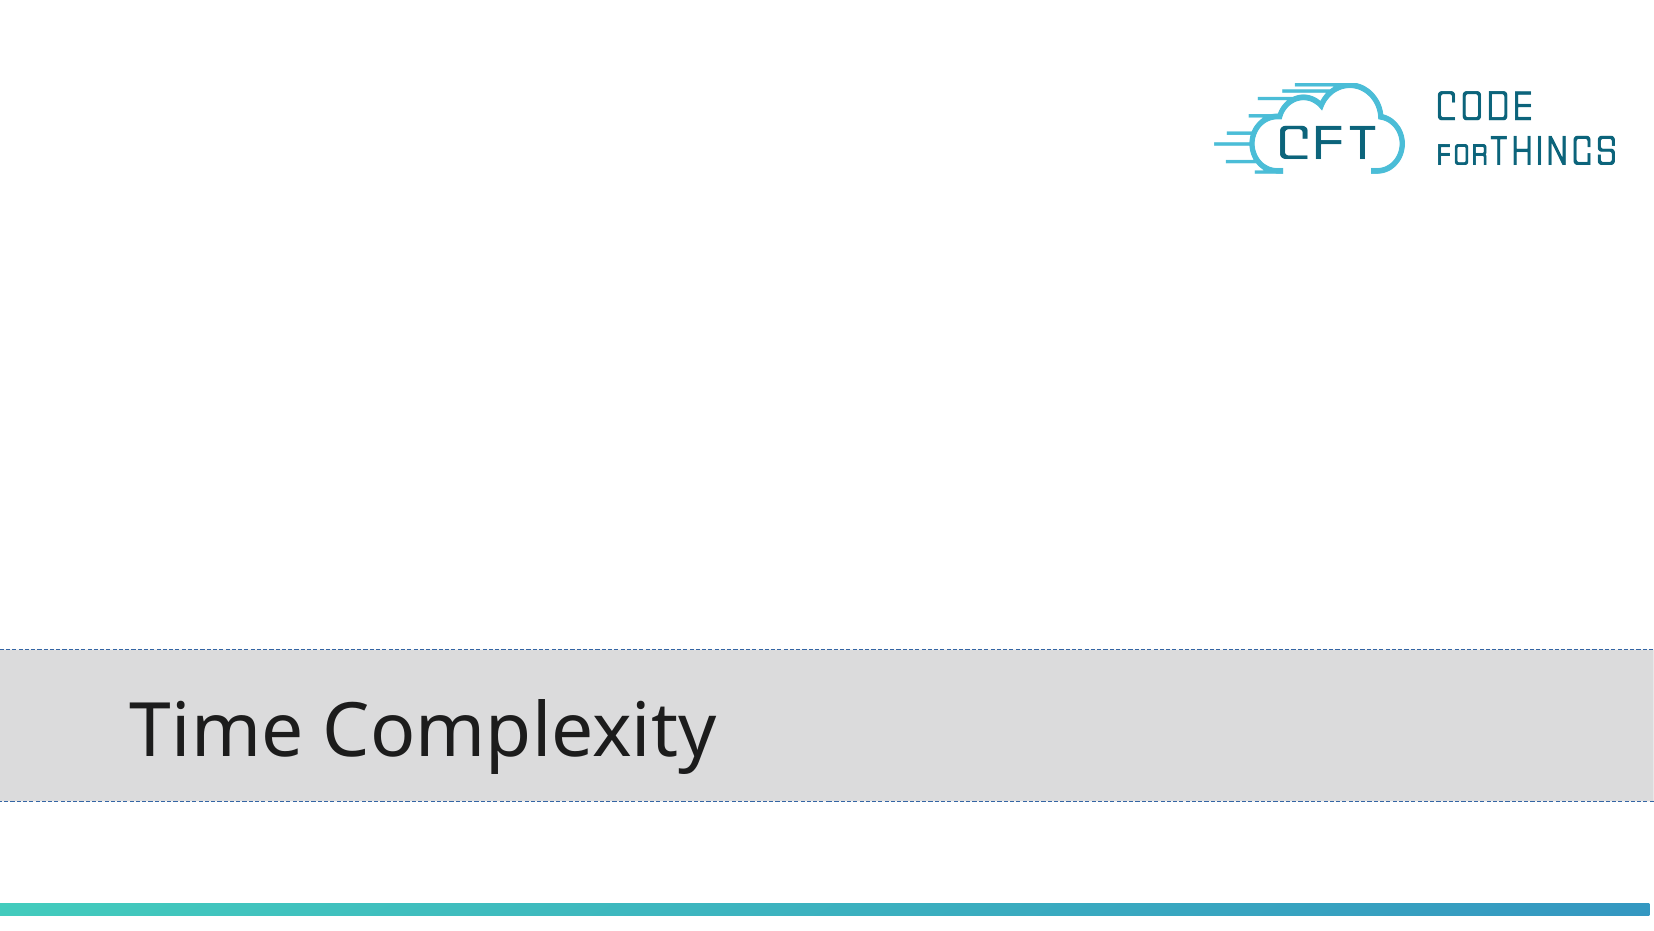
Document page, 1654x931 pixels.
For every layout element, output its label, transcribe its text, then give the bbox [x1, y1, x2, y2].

picture [1214, 83, 1615, 174]
title Time Complexity [129, 649, 1619, 805]
